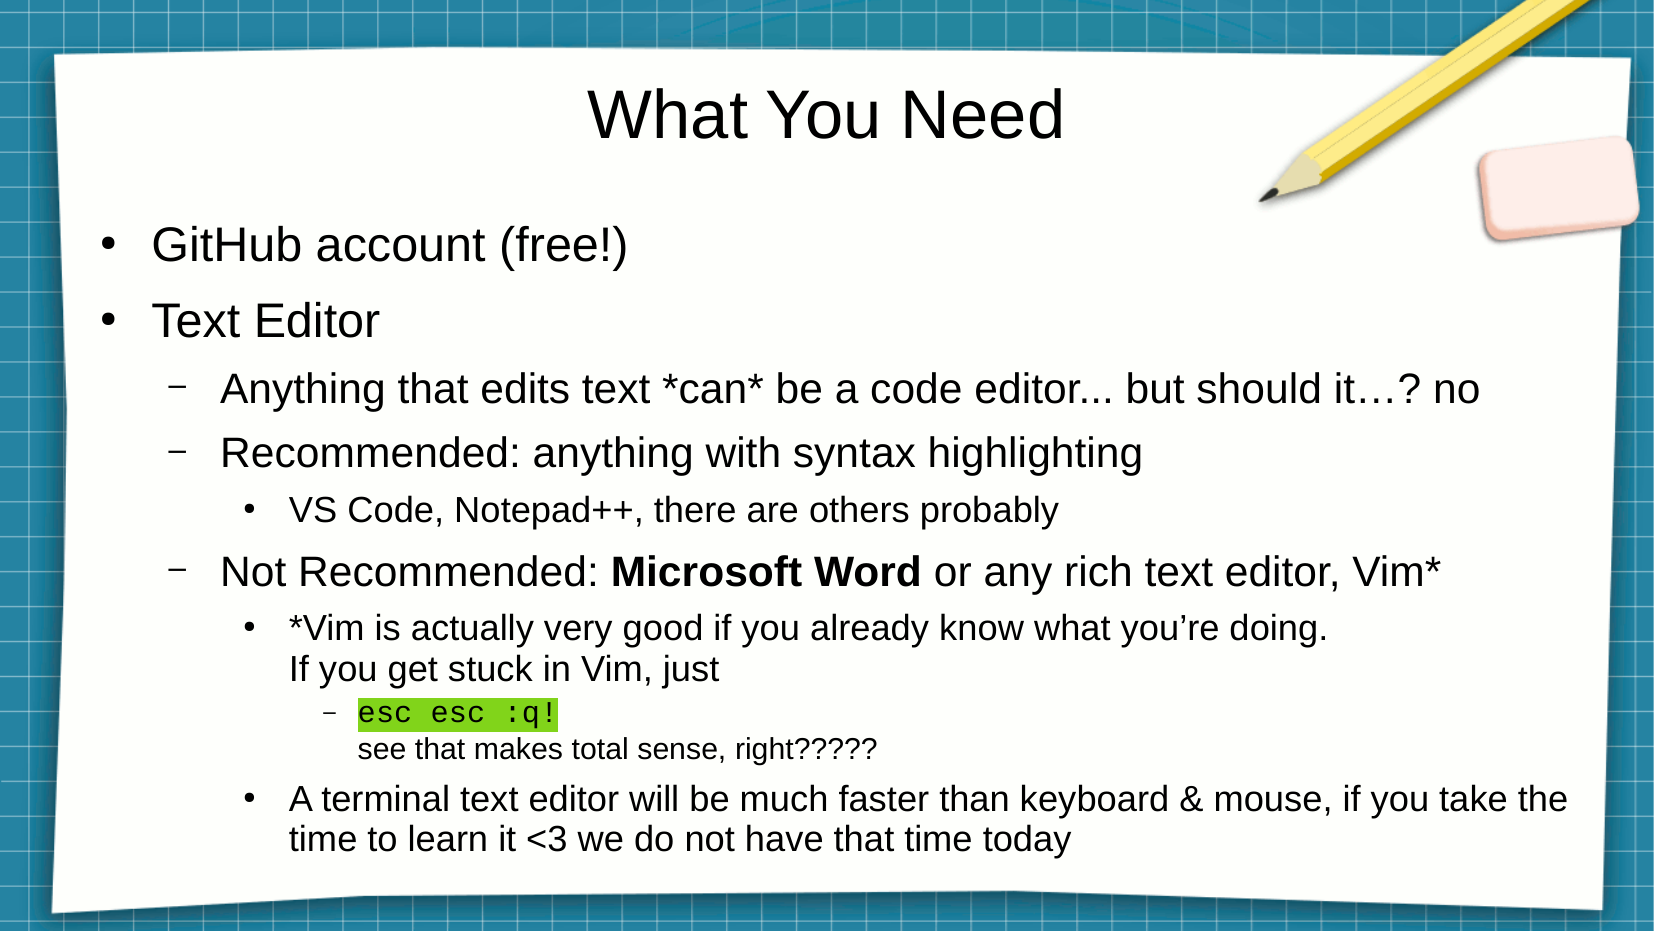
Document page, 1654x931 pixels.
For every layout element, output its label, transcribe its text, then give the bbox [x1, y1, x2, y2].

list GitHub account (free!) Text Editor Anything that edits text *can* be a code editor... but should it…? no Recommended: anything with syntax highlighting VS Code, Notepad++, there are others probably Not Recommended: Microsoft Word or any rich text editor, Vim* *Vim is actually very good if you already know what you’re doing. If you get stuck in Vim, just esc esc :q! see that makes total sense, right????? A terminal text editor will be much faster than keyboard & mouse, if you take the time to learn it <3 we do not have that time today [82, 217, 1571, 863]
title What You Need [82, 37, 1571, 193]
picture [0, 0, 1654, 931]
